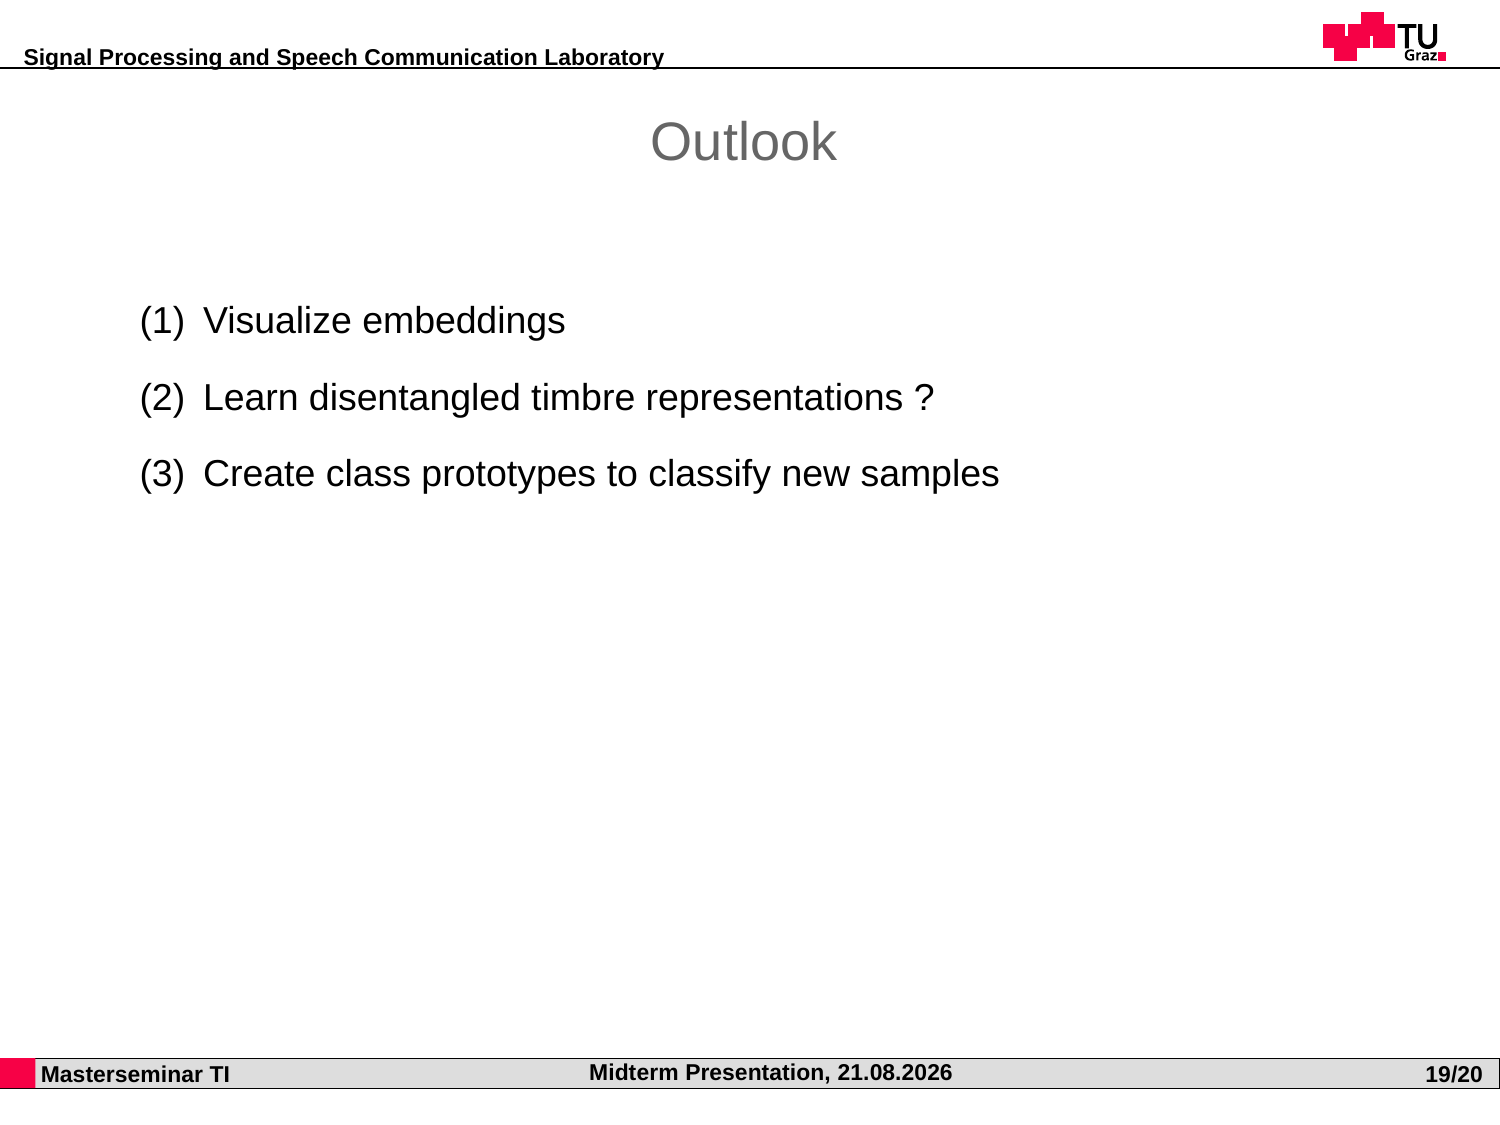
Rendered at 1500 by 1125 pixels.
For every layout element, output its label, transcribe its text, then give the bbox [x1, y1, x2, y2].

list Outlook [107, 106, 1382, 201]
list Visualize embeddings Learn disentangled timbre representations ? Create class prototypes to classify new samples [107, 266, 1382, 787]
